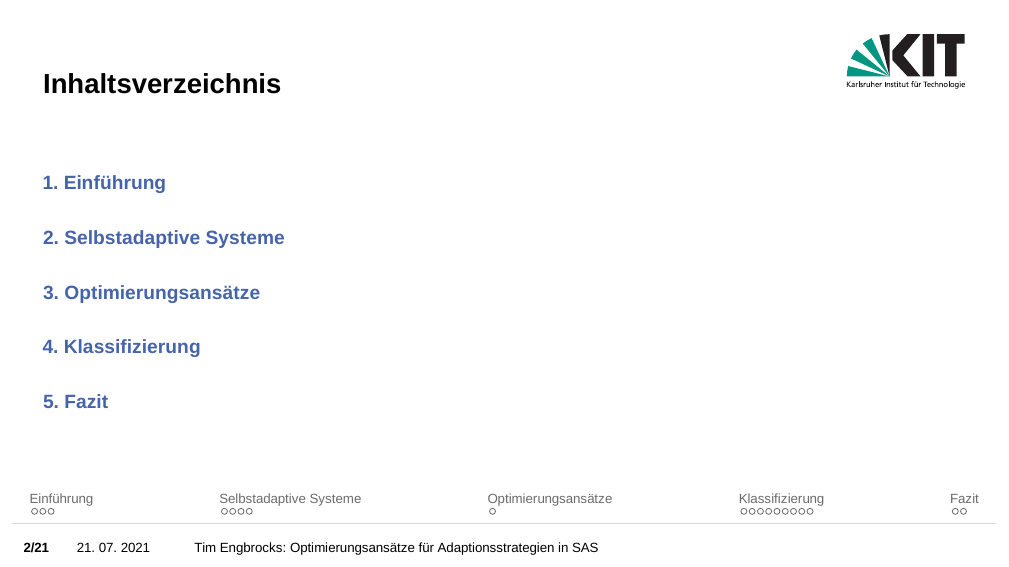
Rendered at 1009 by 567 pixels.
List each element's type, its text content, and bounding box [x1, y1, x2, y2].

text_box 2/21 [23, 540, 50, 554]
text_box Klassifizierung [738, 491, 825, 505]
text_box [911, 81, 922, 88]
text_box Tim Engbrocks: Optimierungsansätze für Adaptionsstrategien in SAS [194, 540, 599, 554]
text_box 1. Einführung [42, 172, 165, 192]
text_box Selbstadaptive Systeme [219, 491, 362, 505]
text_box [923, 81, 948, 88]
text_box 2. Selbstadaptive Systeme [43, 226, 281, 247]
text_box [949, 81, 966, 89]
text_box 3. Optimierungsansätze [43, 281, 257, 301]
text_box Optimierungsansätze [487, 491, 613, 505]
text_box [846, 81, 870, 88]
text_box 21. 07. 2021 [76, 540, 150, 554]
text_box [892, 34, 921, 77]
text_box 4. Klassifizierung [42, 336, 199, 356]
text_box [879, 34, 890, 77]
text_box [871, 81, 882, 88]
text_box [922, 34, 935, 77]
text_box [936, 34, 965, 77]
text_box Inhaltsverzeichnis [43, 68, 282, 97]
text_box 5. Fazit [43, 391, 108, 411]
text_box Fazit [950, 491, 980, 505]
text_box [885, 81, 909, 88]
text_box Einführung [29, 491, 94, 505]
